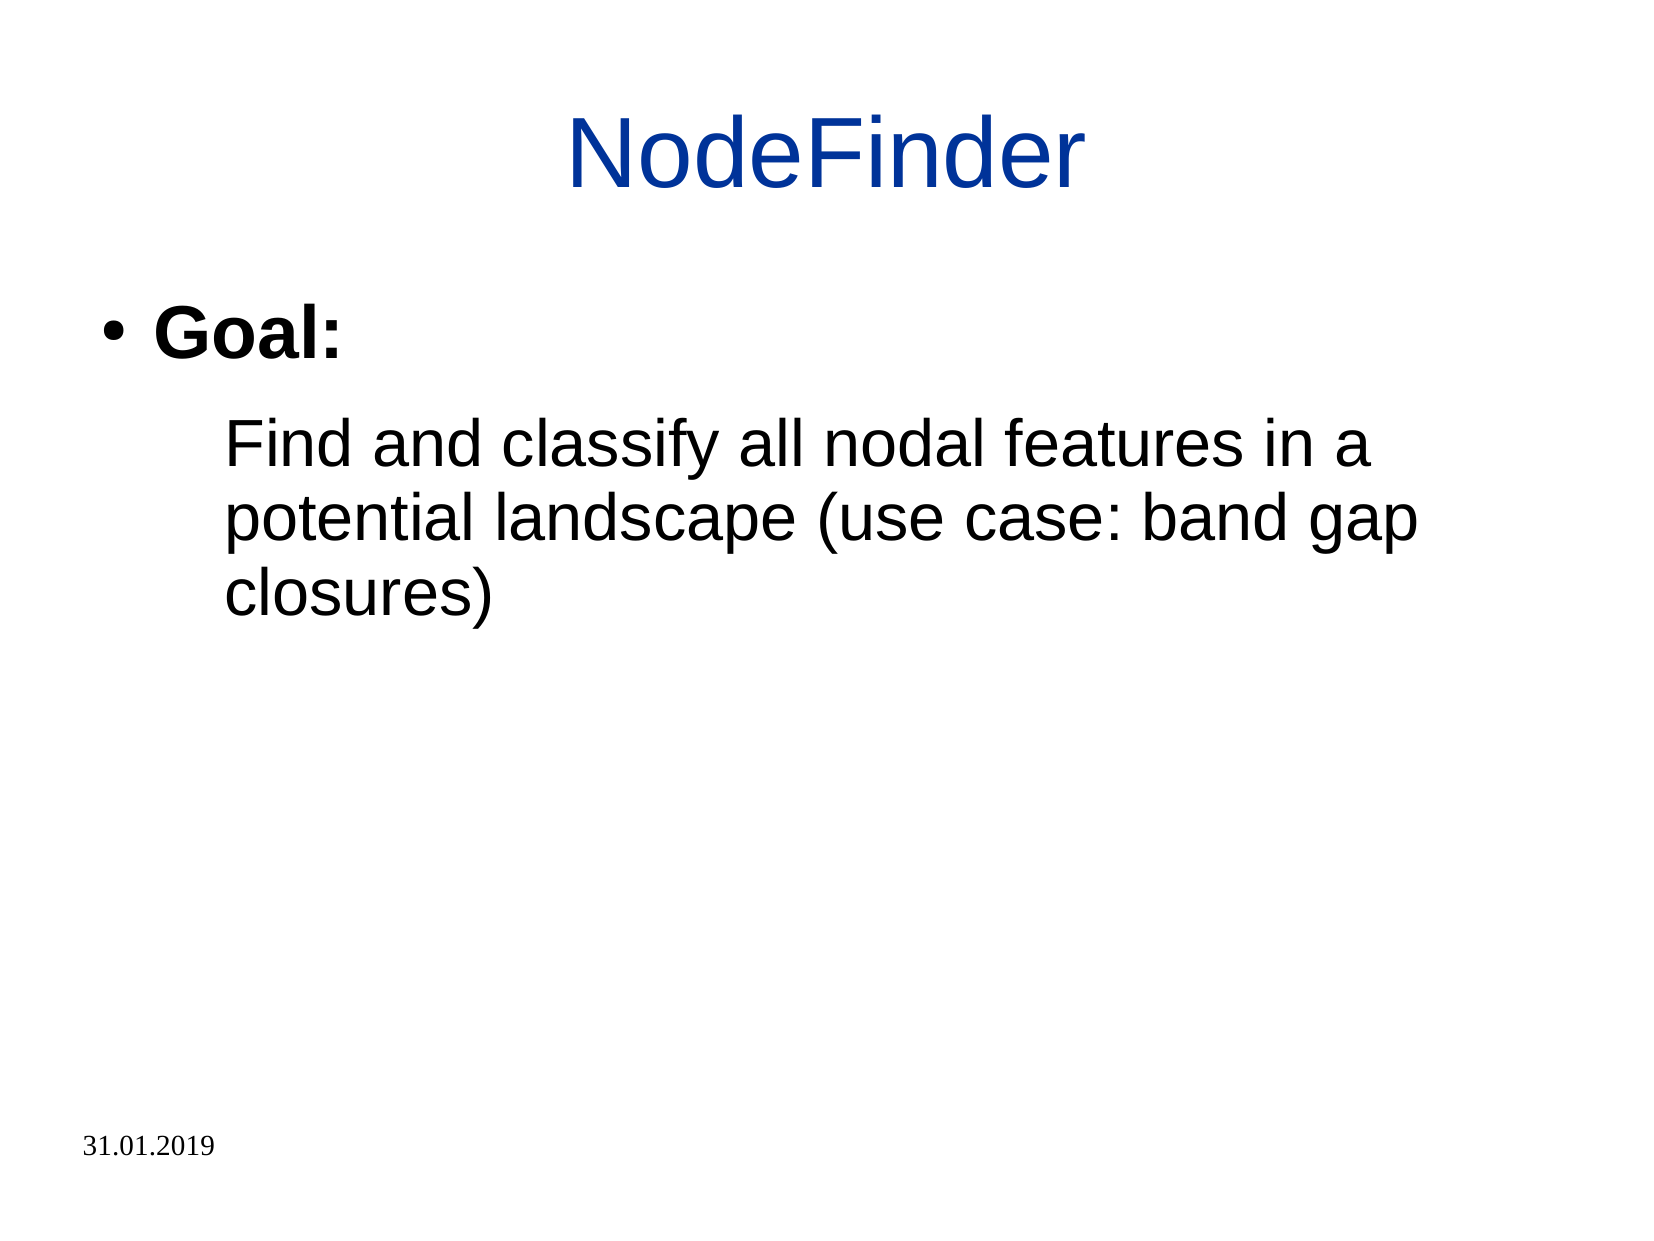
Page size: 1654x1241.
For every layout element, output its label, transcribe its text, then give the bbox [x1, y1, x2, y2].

list Goal: Find and classify all nodal features in a potential landscape (use case: band gap closures) [82, 290, 1571, 1010]
title NodeFinder [82, 49, 1571, 257]
